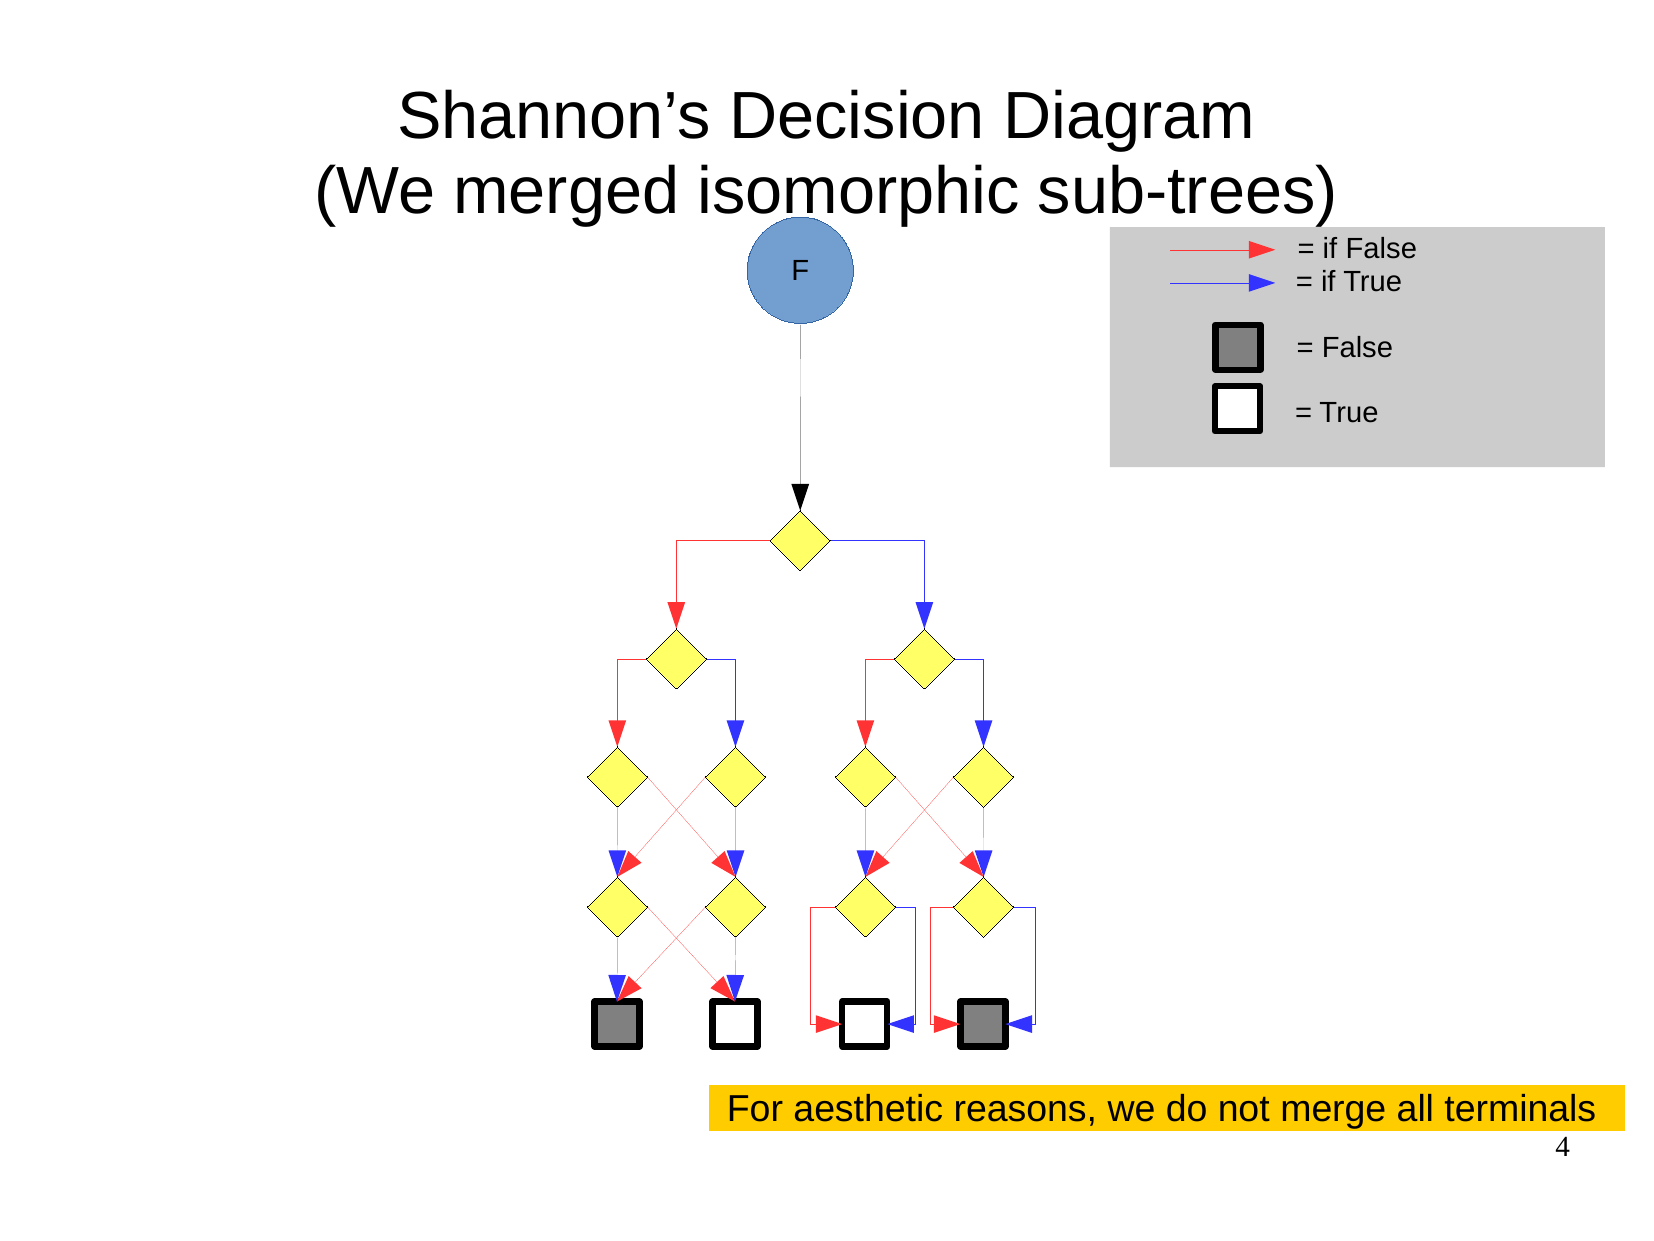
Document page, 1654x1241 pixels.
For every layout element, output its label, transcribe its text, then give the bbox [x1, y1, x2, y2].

text_box [587, 746, 648, 807]
text_box [594, 1001, 640, 1047]
text_box For aesthetic reasons, we do not merge all terminals [709, 1085, 1625, 1131]
text_box [712, 1001, 758, 1047]
text_box F [747, 257, 854, 324]
text_box [894, 628, 955, 689]
text_box [842, 1001, 888, 1047]
text_box = if False = if True = False = True [1109, 227, 1605, 468]
text_box [953, 876, 1014, 938]
text_box [835, 746, 896, 807]
text_box [953, 746, 1014, 808]
text_box [960, 1001, 1006, 1047]
text_box [587, 876, 648, 937]
text_box [835, 876, 896, 937]
text_box [705, 876, 766, 937]
text_box [770, 510, 831, 571]
text_box [646, 628, 707, 689]
title Shannon’s Decision Diagram (We merged isomorphic sub-trees) [82, 49, 1571, 257]
text_box [705, 746, 766, 807]
text_box [1215, 324, 1261, 370]
text_box [1215, 386, 1261, 432]
